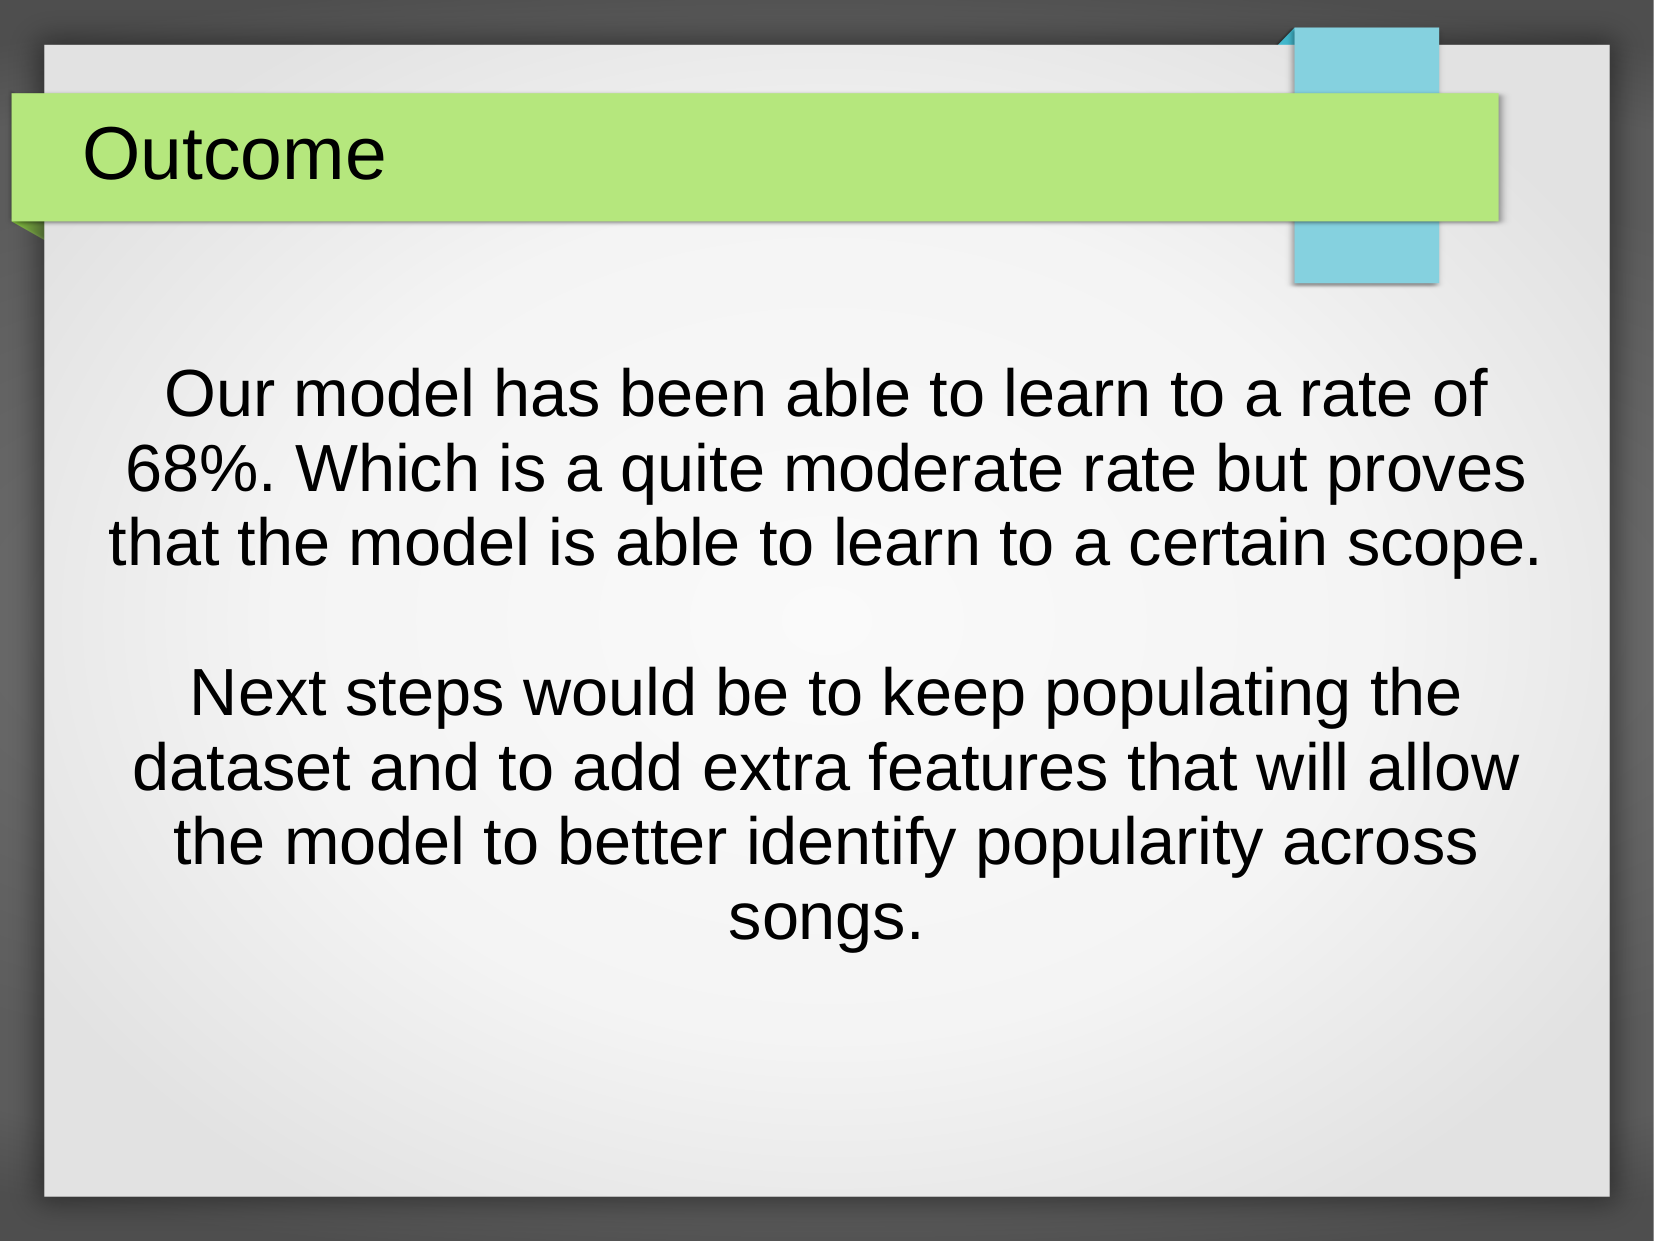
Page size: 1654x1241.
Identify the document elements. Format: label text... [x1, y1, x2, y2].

subtitle Our model has been able to learn to a rate of 68%. Which is a quite moderate rate but proves that the model is able to learn to a certain scope. Next steps would be to keep populating the dataset and to add extra features that will allow the model to better identify popularity across songs. [82, 295, 1571, 1015]
title Outcome [82, 94, 1264, 213]
picture [0, 0, 1654, 1241]
